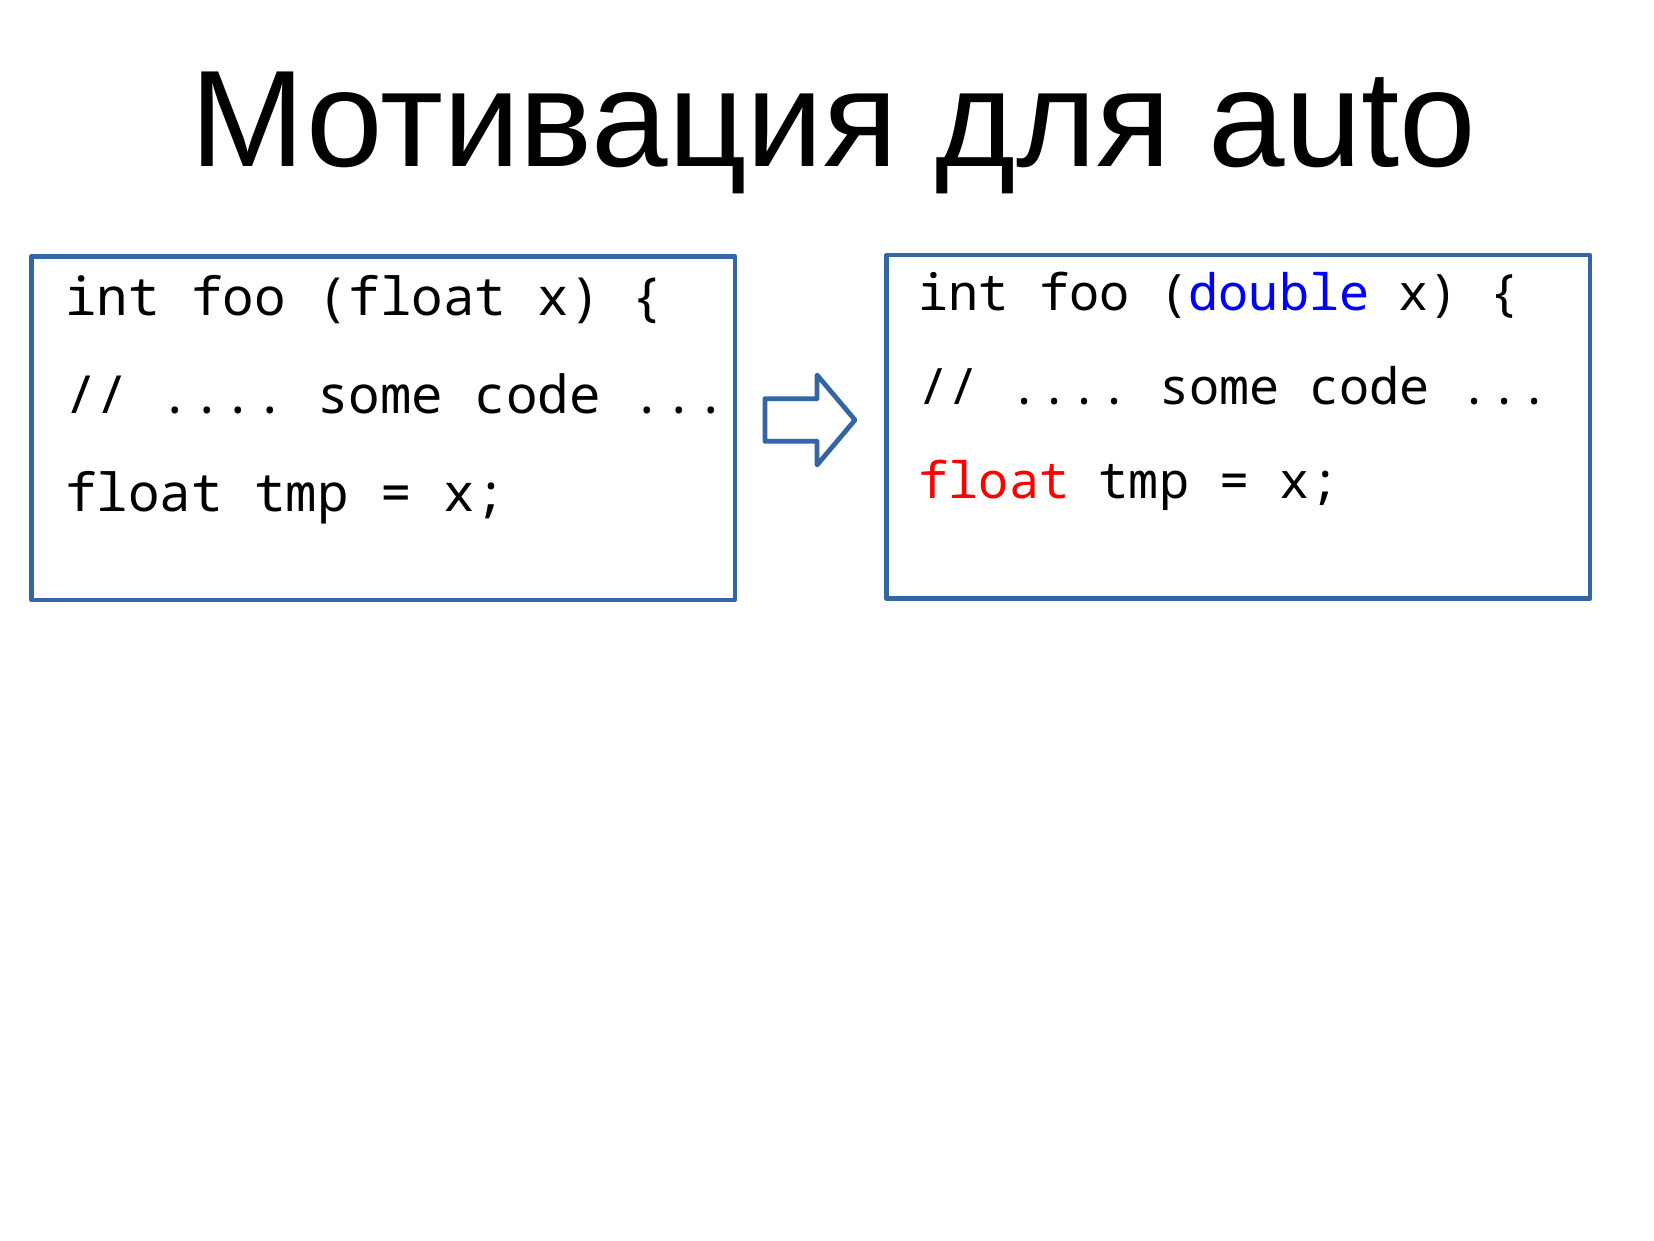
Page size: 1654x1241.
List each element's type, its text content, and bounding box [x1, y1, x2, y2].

text_box [765, 375, 856, 466]
list int foo (double x) { // .... some code ... float tmp = x; [886, 255, 1591, 599]
list int foo (float x) { // .... some code ... float tmp = x; [31, 256, 736, 601]
title Мотивация для auto [90, 15, 1579, 223]
